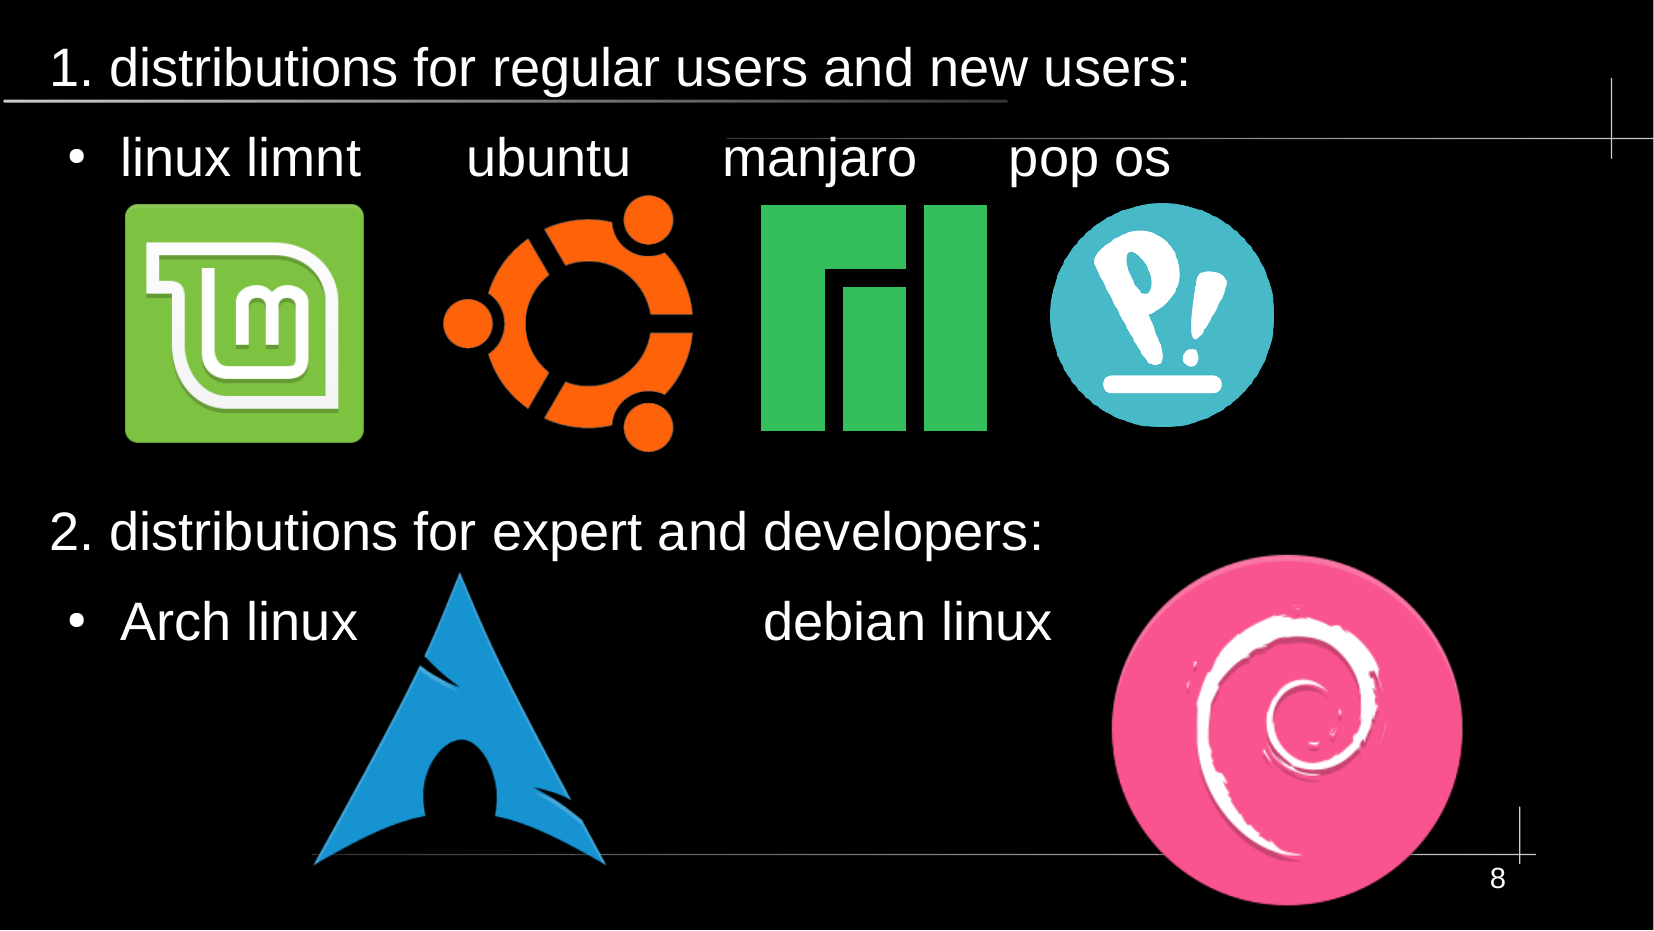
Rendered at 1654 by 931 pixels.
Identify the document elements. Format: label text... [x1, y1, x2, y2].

picture [292, 551, 628, 887]
picture [108, 187, 381, 460]
list 1. distributions for regular users and new users: linux limnt ubuntu manjaro pop os 2. distributions for expert and developers: Arch linux debian linux [49, 37, 1587, 816]
picture [1050, 203, 1274, 427]
picture [761, 205, 987, 431]
picture [439, 193, 701, 454]
picture [1087, 530, 1488, 931]
